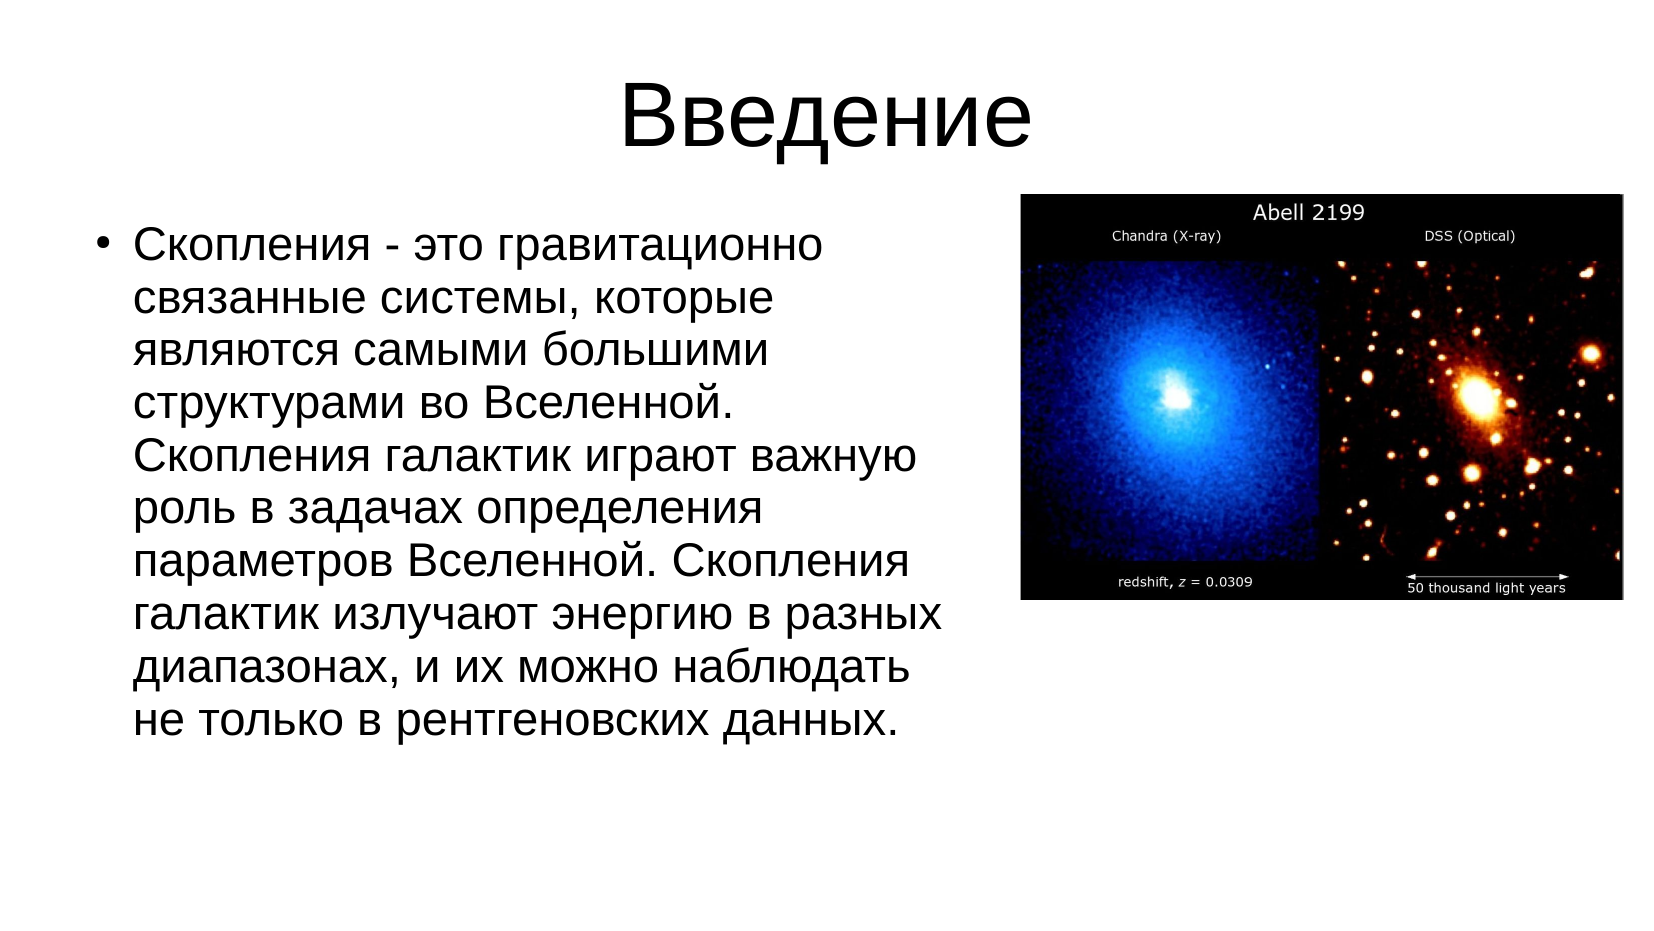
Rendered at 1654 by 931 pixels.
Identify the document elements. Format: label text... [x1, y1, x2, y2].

title Введение [82, 37, 1571, 193]
list Скопления - это гравитационно связанные системы, которые являются самыми большими структурами во Вселенной. Скопления галактик играют важную роль в задачах определения параметров Вселенной. Скопления галактик излучают энергию в разных диапазонах, и их можно наблюдать не только в рентгеновских данных. [82, 217, 946, 758]
picture [1020, 194, 1624, 601]
